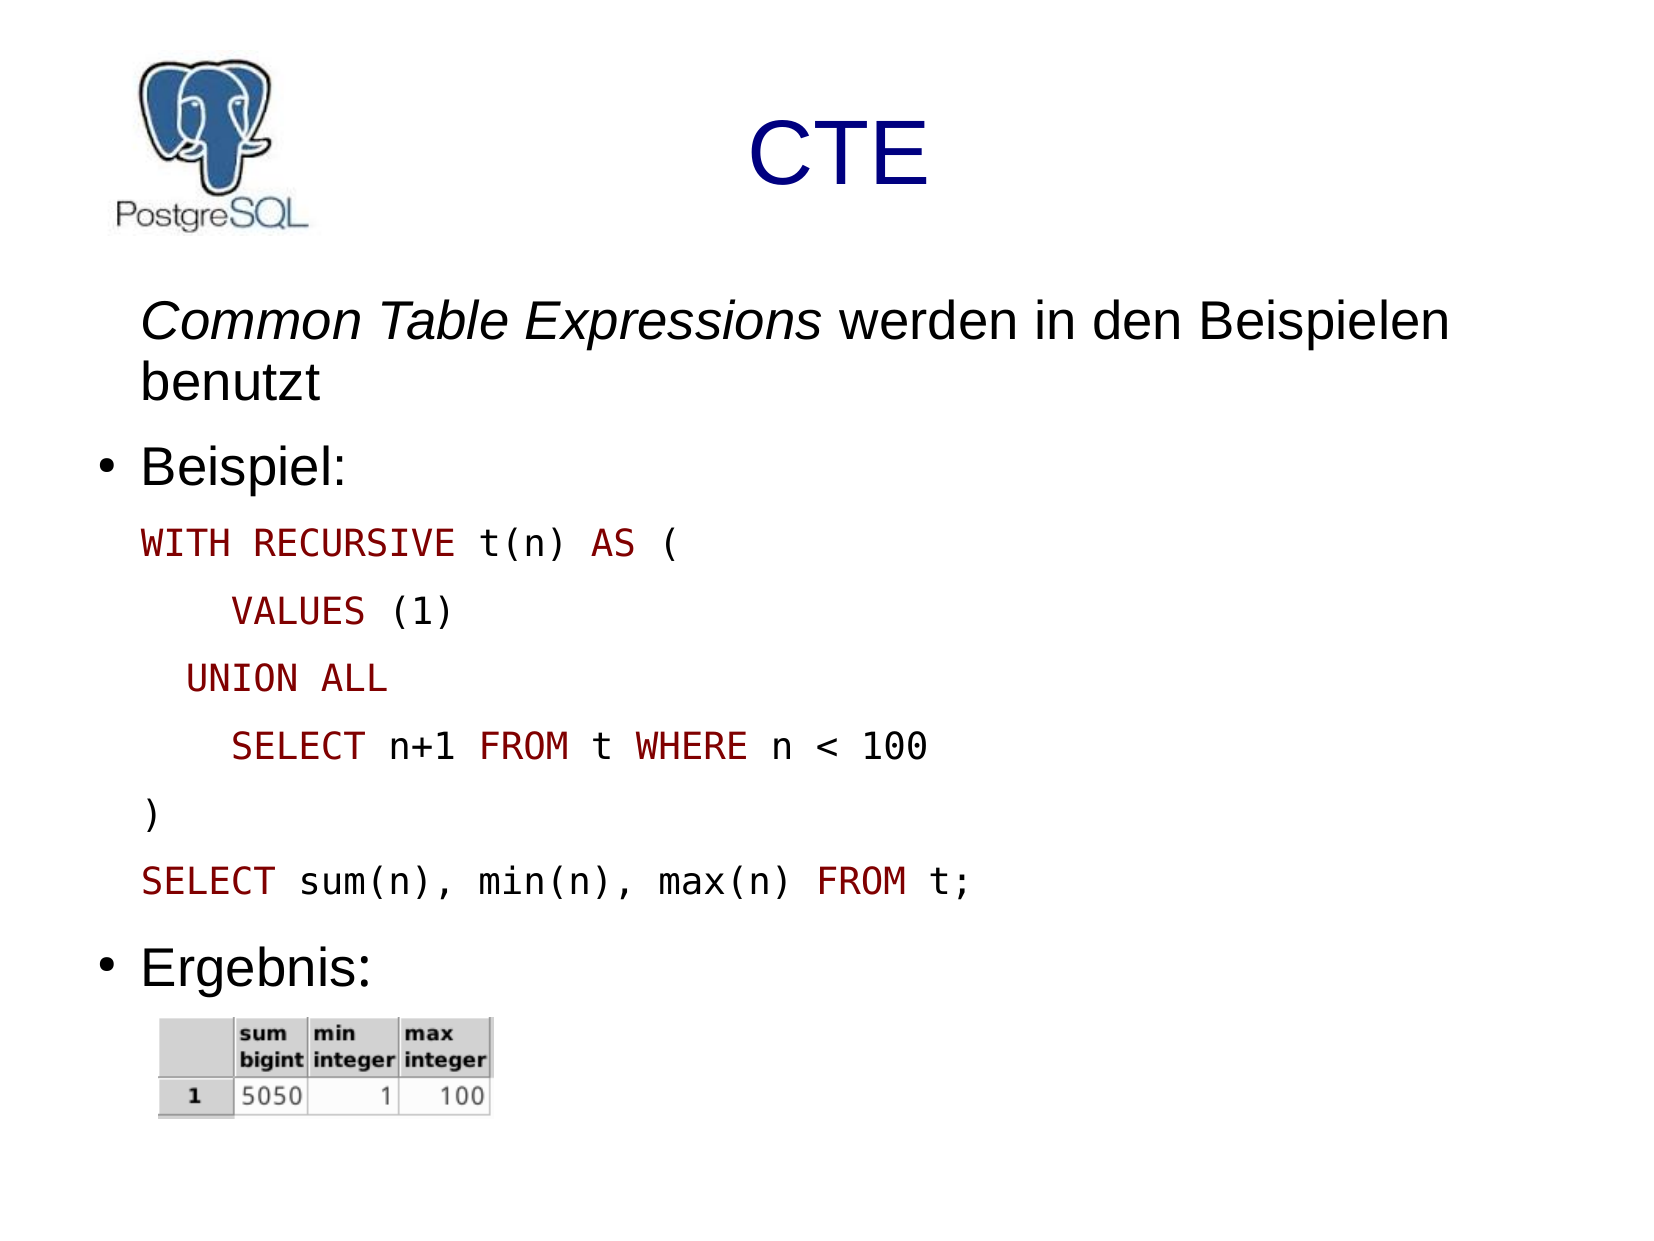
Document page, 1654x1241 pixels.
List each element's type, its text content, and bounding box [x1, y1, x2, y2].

title CTE [82, 49, 1571, 257]
picture [58, 50, 356, 237]
list Common Table Expressions werden in den Beispielen benutzt Beispiel: WITH RECURSIVE t(n) AS ( VALUES (1) UNION ALL SELECT n+1 FROM t WHERE n < 100 ) SELECT sum(n), min(n), max(n) FROM t; Ergebnis: [82, 290, 1538, 1010]
picture [158, 1017, 494, 1119]
